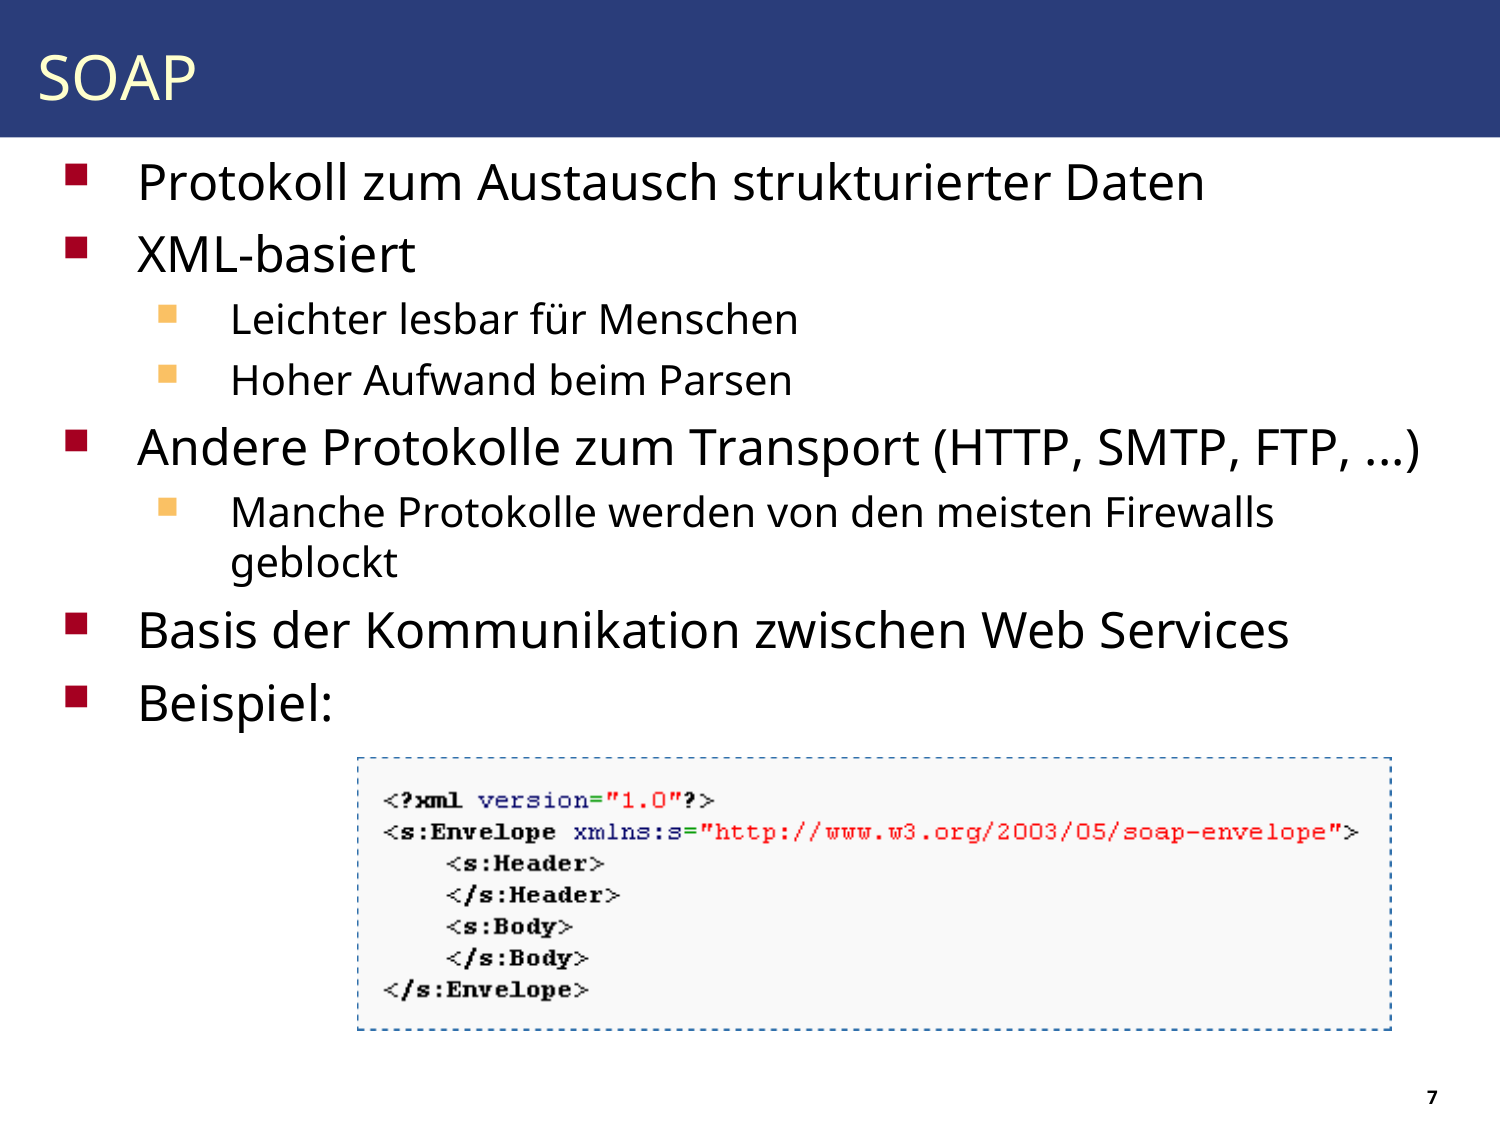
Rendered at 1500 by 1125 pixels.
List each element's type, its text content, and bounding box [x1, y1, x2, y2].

text_box SOAP [37, 0, 1476, 151]
picture [357, 757, 1392, 1031]
text_box 7 [1412, 1077, 1500, 1117]
text_box Protokoll zum Austausch strukturierter Daten XML-basiert Leichter lesbar für Menschen Hoher Aufwand beim Parsen Andere Protokolle zum Transport (HTTP, SMTP, FTP, ...)‏ Manche Protokolle werden von den meisten Firewalls geblockt Basis der Kommunikation zwischen Web Services Beispiel: [62, 149, 1450, 1073]
